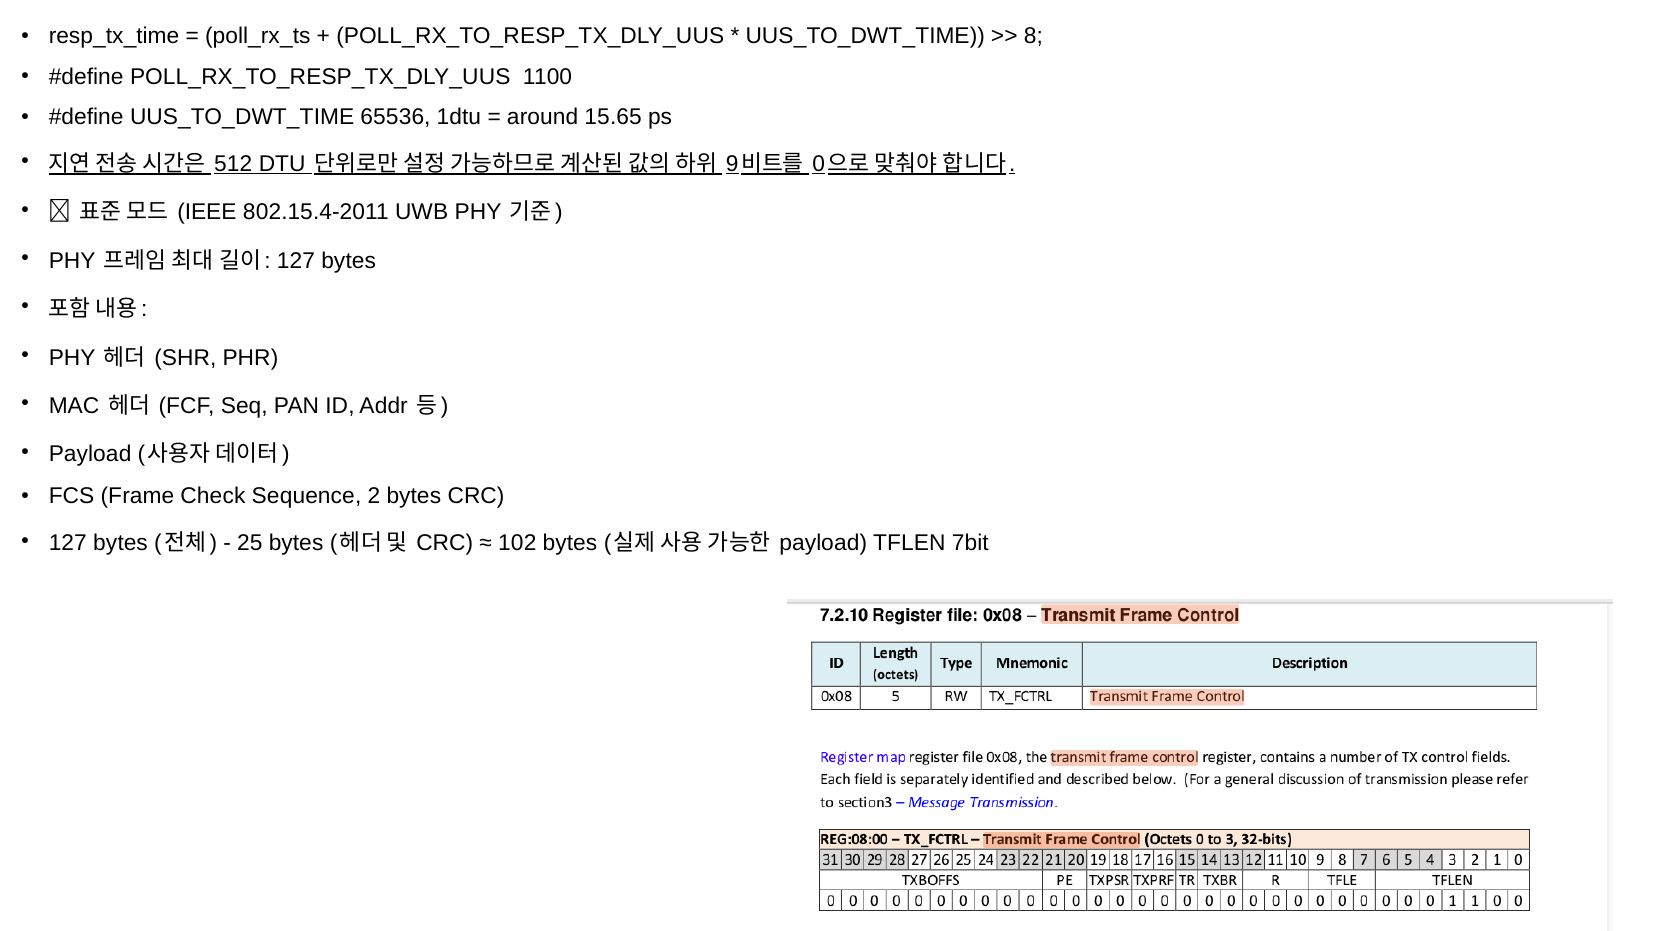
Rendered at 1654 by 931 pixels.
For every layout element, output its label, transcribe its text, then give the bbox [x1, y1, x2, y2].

picture [787, 599, 1613, 931]
list resp_tx_time = (poll_rx_ts + (POLL_RX_TO_RESP_TX_DLY_UUS * UUS_TO_DWT_TIME)) >> 8; #define POLL_RX_TO_RESP_TX_DLY_UUS 1100 #define UUS_TO_DWT_TIME 65536, 1dtu = around 15.65 ps 지연 전송 시간은 512 DTU 단위로만 설정 가능하므로 계산된 값의 하위 9비트를 0으로 맞춰야 합니다. 📘 표준 모드 (IEEE 802.15.4-2011 UWB PHY 기준) PHY 프레임 최대 길이: 127 bytes 포함 내용: PHY 헤더 (SHR, PHR) MAC 헤더 (FCF, Seq, PAN ID, Addr 등) Payload (사용자 데이터) FCS (Frame Check Sequence, 2 bytes CRC) 127 bytes (전체) - 25 bytes (헤더 및 CRC) ≈ 102 bytes (실제 사용 가능한 payload) TFLEN 7bit [11, 23, 1501, 563]
